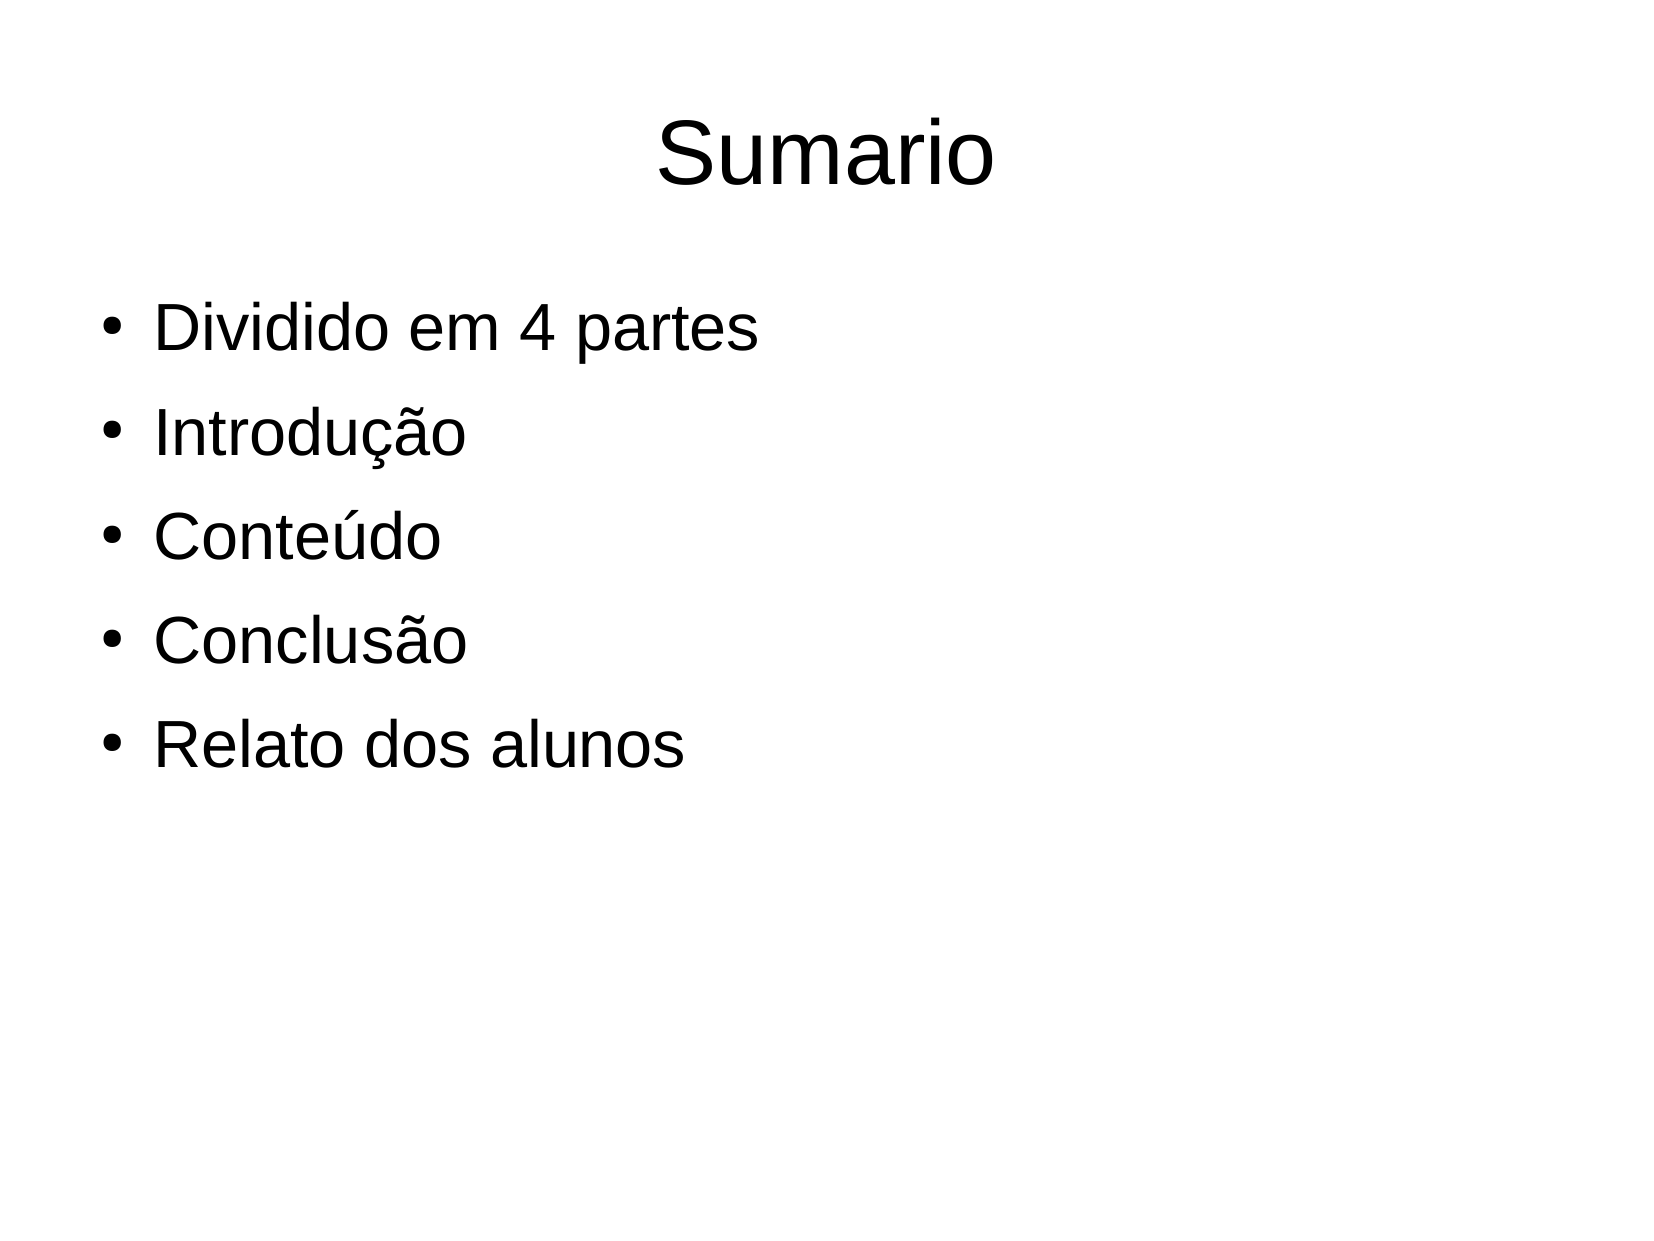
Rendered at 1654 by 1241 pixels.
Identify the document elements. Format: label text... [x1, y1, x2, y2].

list Dividido em 4 partes Introdução Conteúdo Conclusão Relato dos alunos [82, 290, 1571, 1010]
title Sumario [82, 49, 1571, 257]
